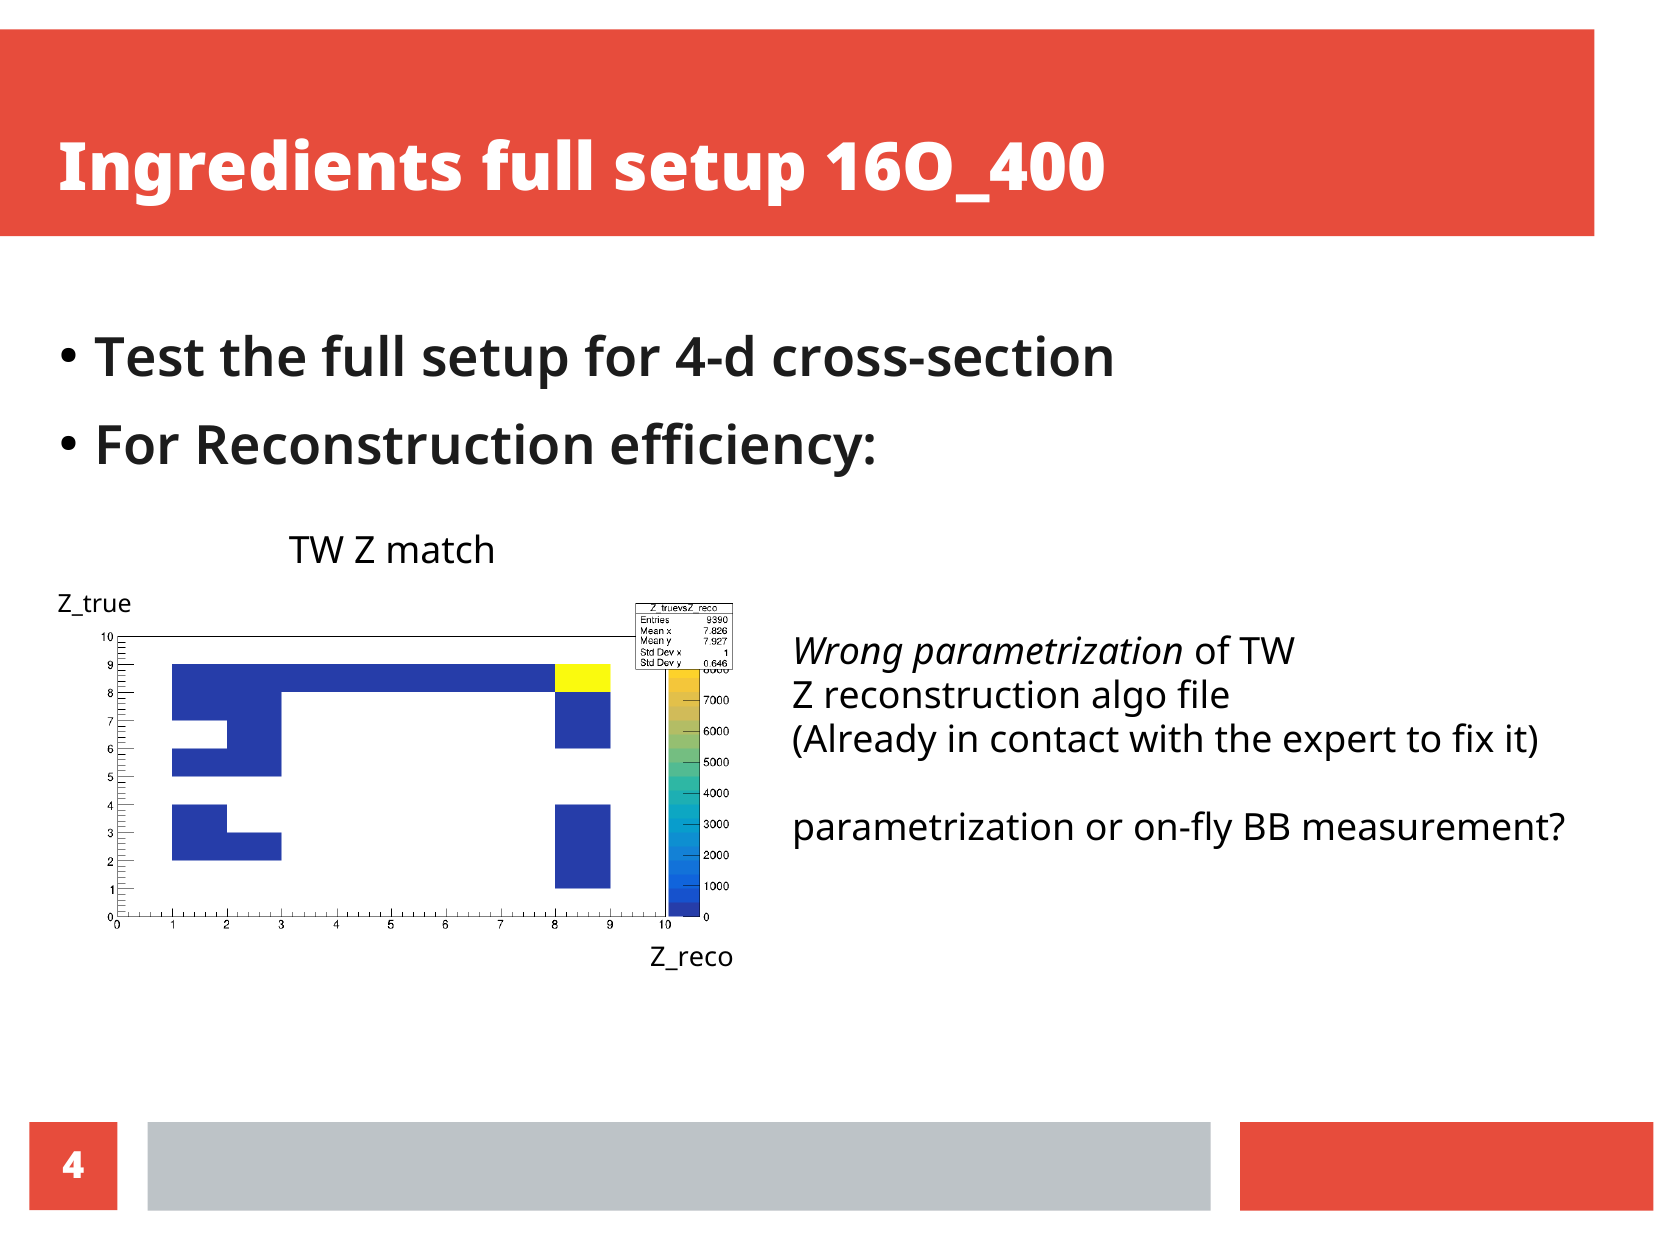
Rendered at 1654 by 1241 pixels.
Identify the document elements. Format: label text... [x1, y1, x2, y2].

text_box Z_true [42, 581, 154, 626]
picture [59, 602, 733, 945]
text_box TW Z match [273, 520, 532, 580]
text_box Wrong parametrization of TW Z reconstruction algo file (Already in contact with the expert to fix it) parametrization or on-fly BB measurement? [777, 621, 1634, 945]
title Ingredients full setup 16O_400 [59, 59, 1594, 207]
list Test the full setup for 4-d cross-section For Reconstruction efficiency: [59, 324, 1565, 1092]
text_box Z_reco [635, 933, 756, 981]
